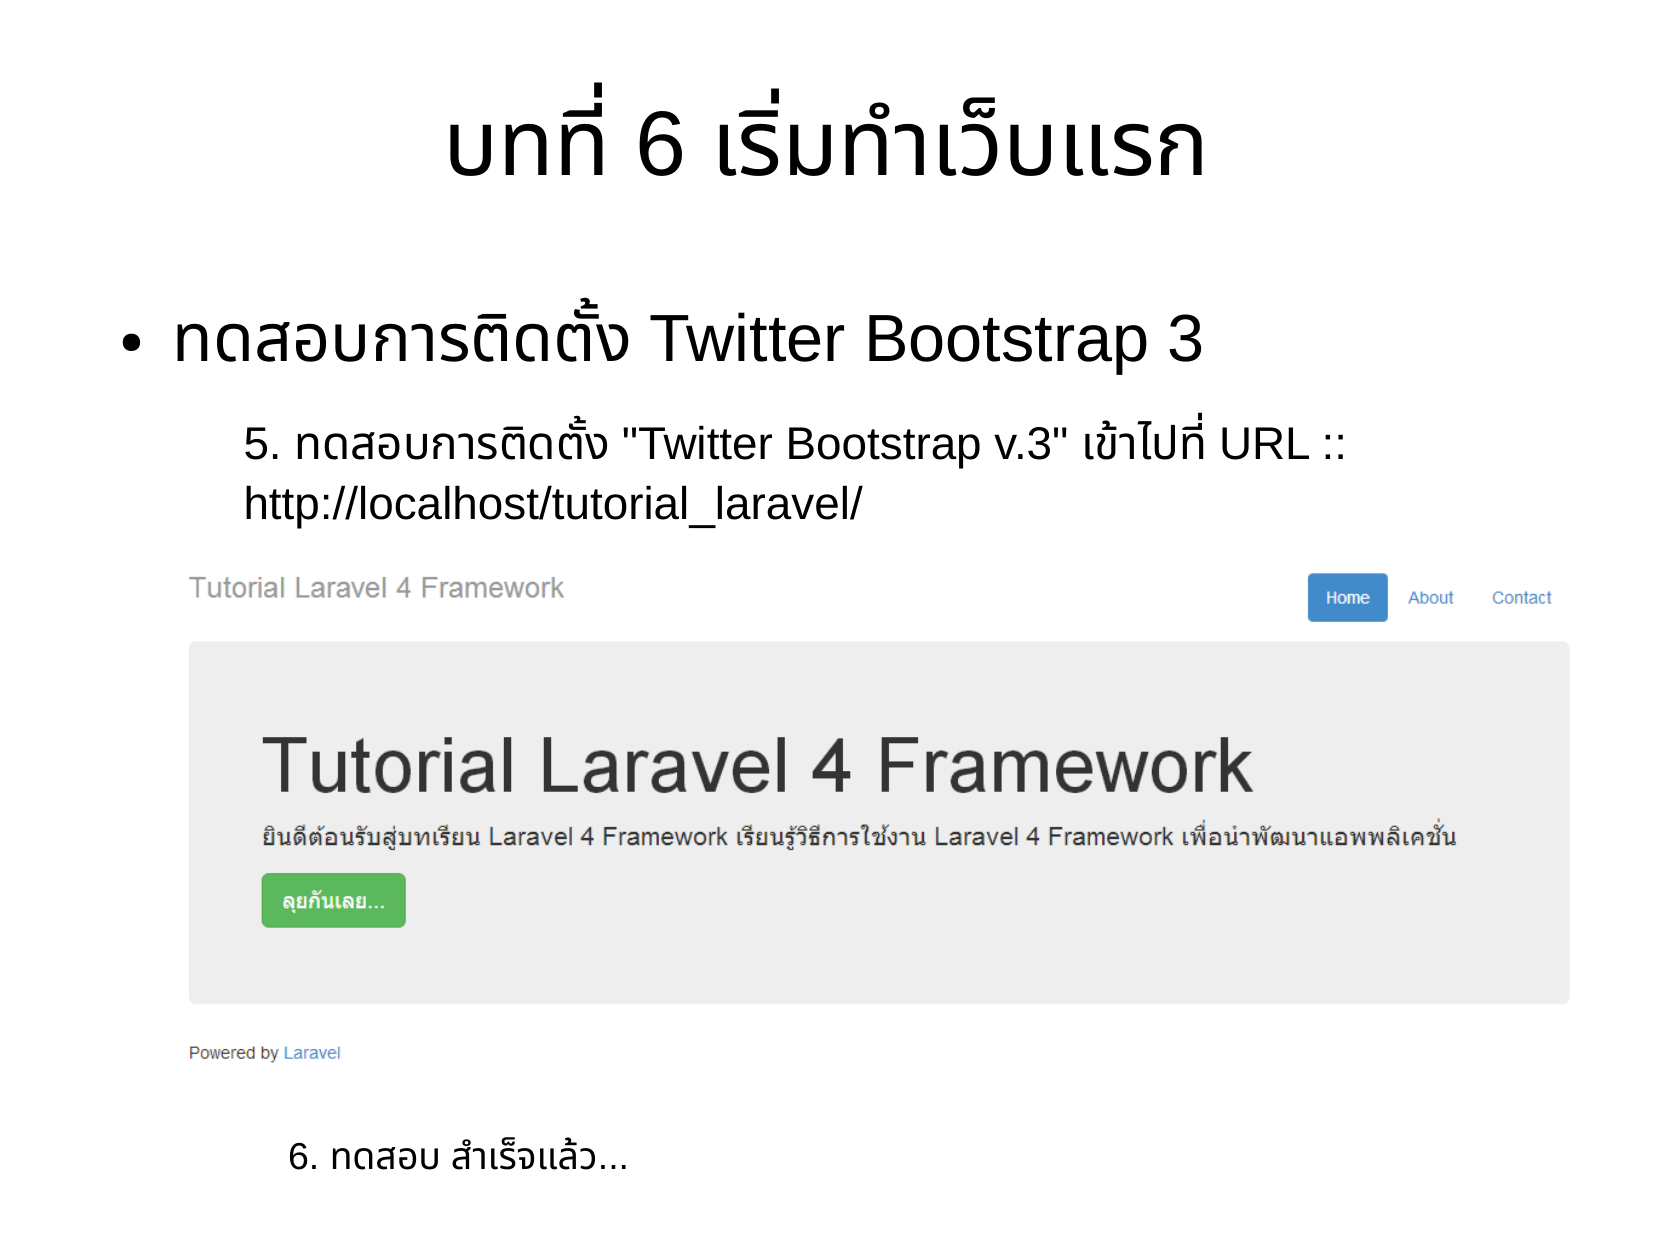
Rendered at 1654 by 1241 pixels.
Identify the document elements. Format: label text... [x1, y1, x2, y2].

list ทดสอบการติดตั้ง Twitter Bootstrap 3 5. ทดสอบการติดตั้ง "Twitter Bootstrap v.3" เข้าไปที่ URL :: http://localhost/tutorial_laravel/ [101, 300, 1591, 1021]
title บทที่ 6 เริ่มทำเว็บแรก [82, 49, 1571, 257]
picture [131, 554, 1606, 1088]
text_box 6. ทดสอบ สำเร็จแล้ว... [273, 1127, 661, 1186]
